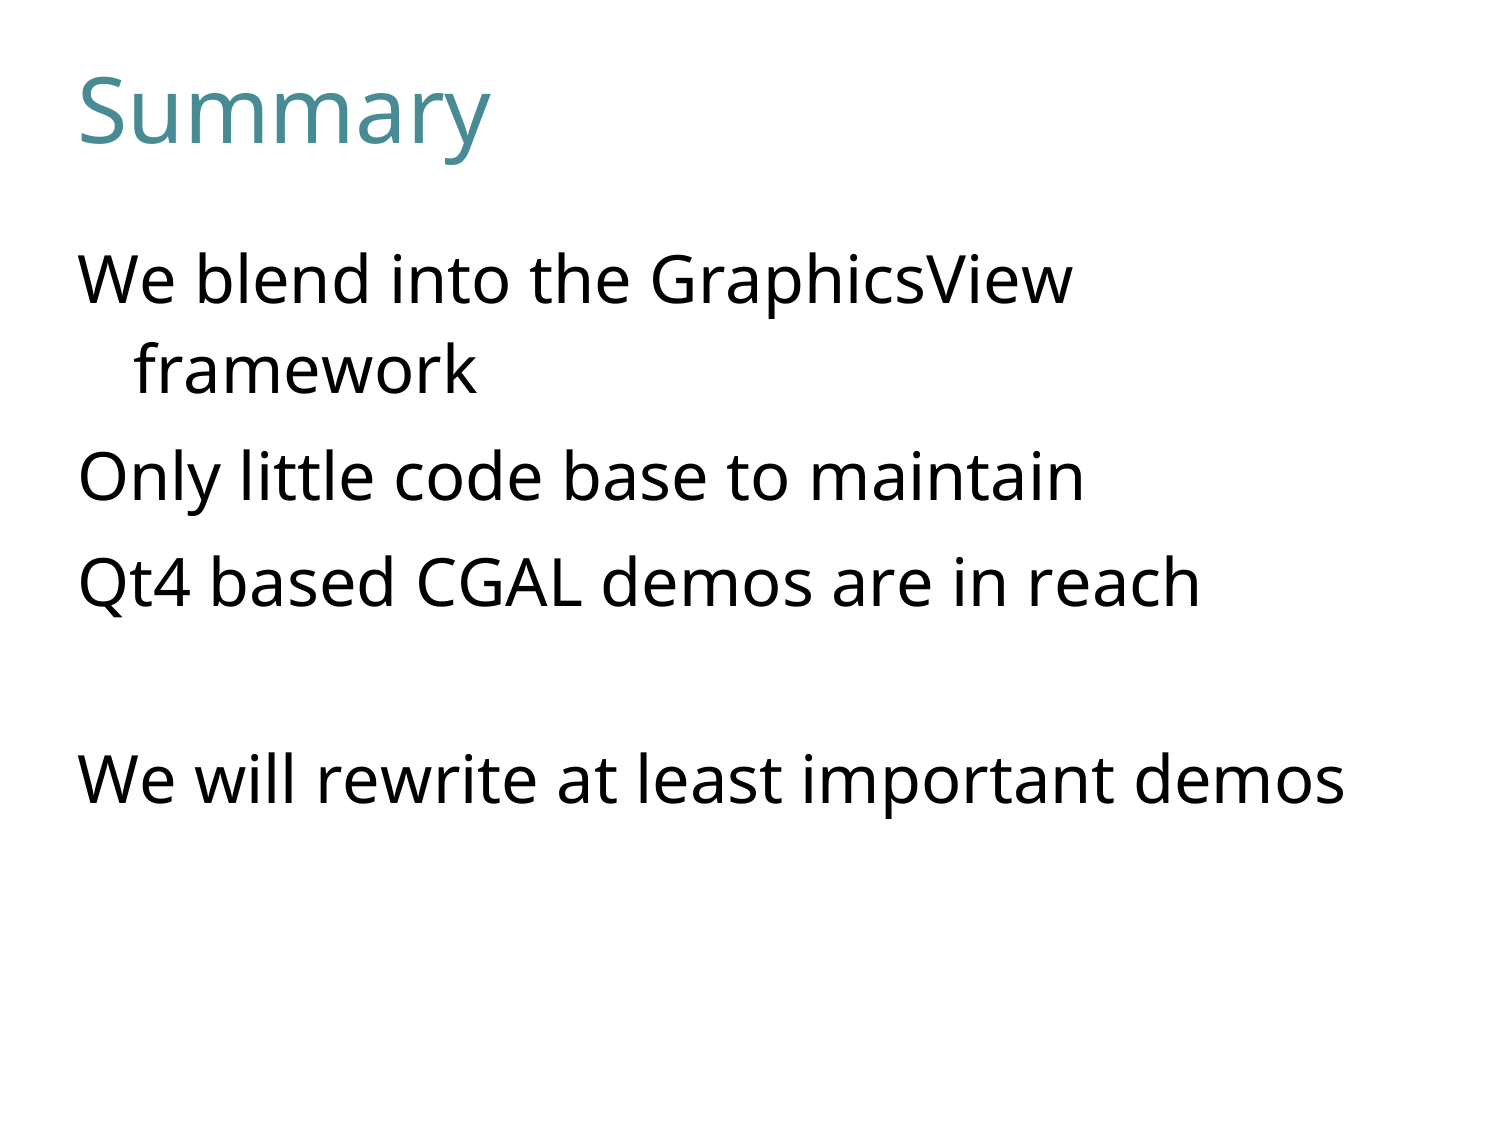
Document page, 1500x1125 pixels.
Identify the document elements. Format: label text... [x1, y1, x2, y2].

list We blend into the GraphicsView framework Only little code base to maintain Qt4 based CGAL demos are in reach We will rewrite at least important demos [62, 224, 1451, 1000]
title Summary [62, 37, 1484, 225]
